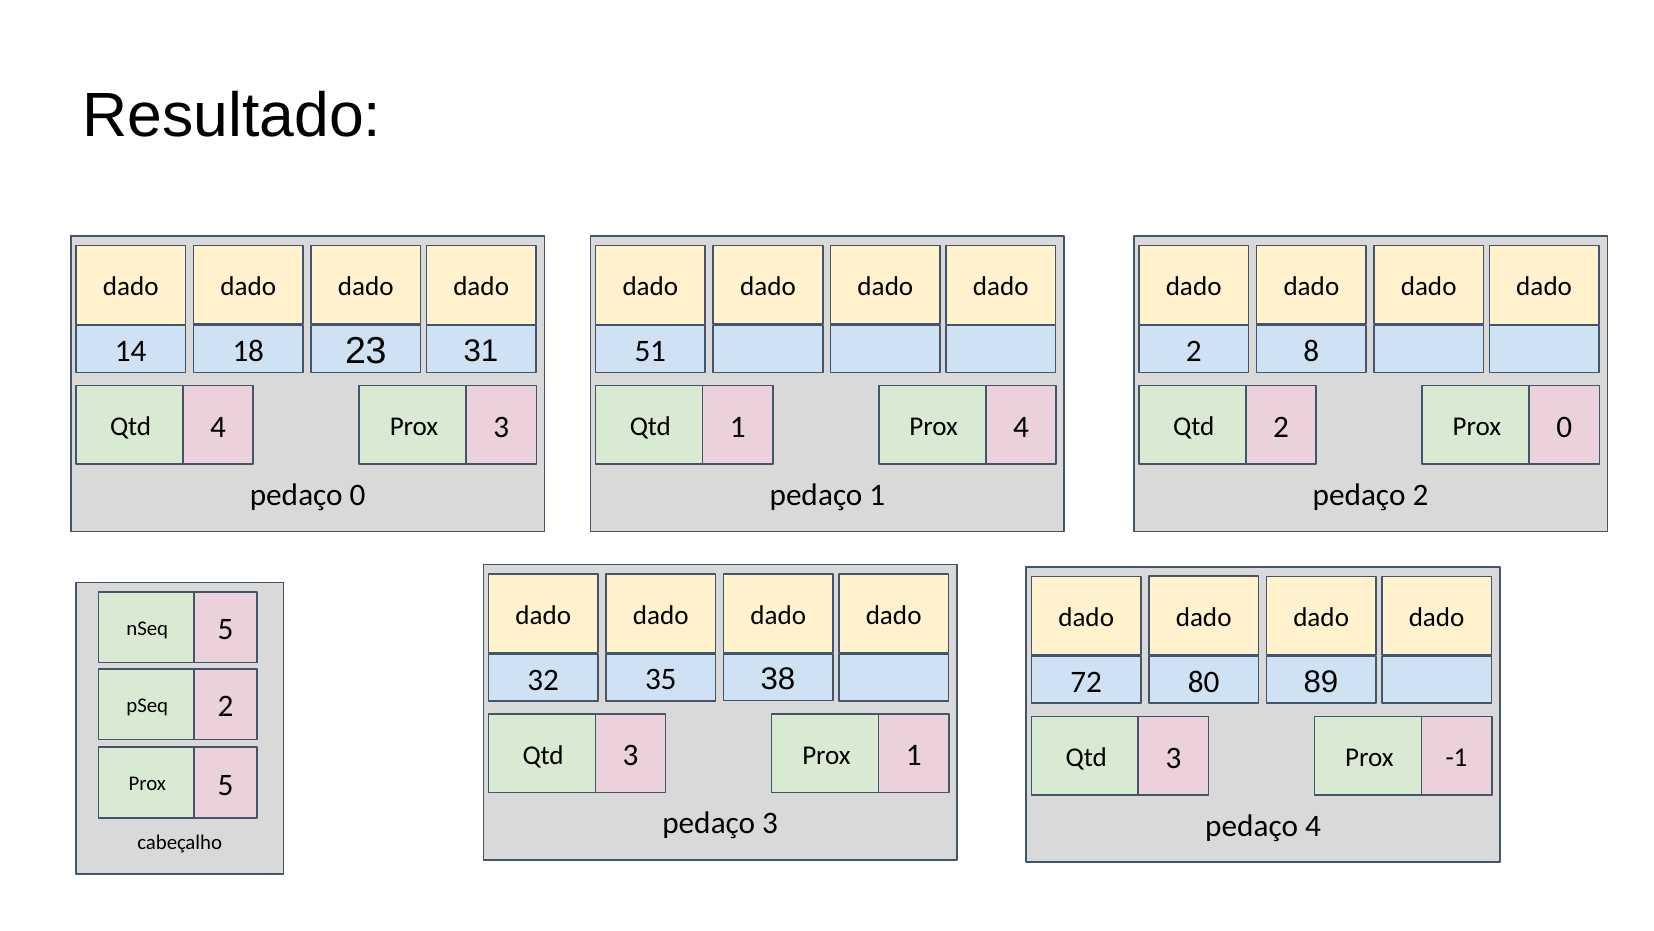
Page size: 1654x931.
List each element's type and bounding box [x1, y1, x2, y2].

title [82, 37, 1571, 193]
text_box [590, 236, 1065, 532]
text_box [70, 236, 545, 532]
text_box [76, 582, 284, 875]
text_box [1133, 236, 1608, 532]
text_box [483, 564, 957, 860]
text_box [1026, 566, 1500, 863]
